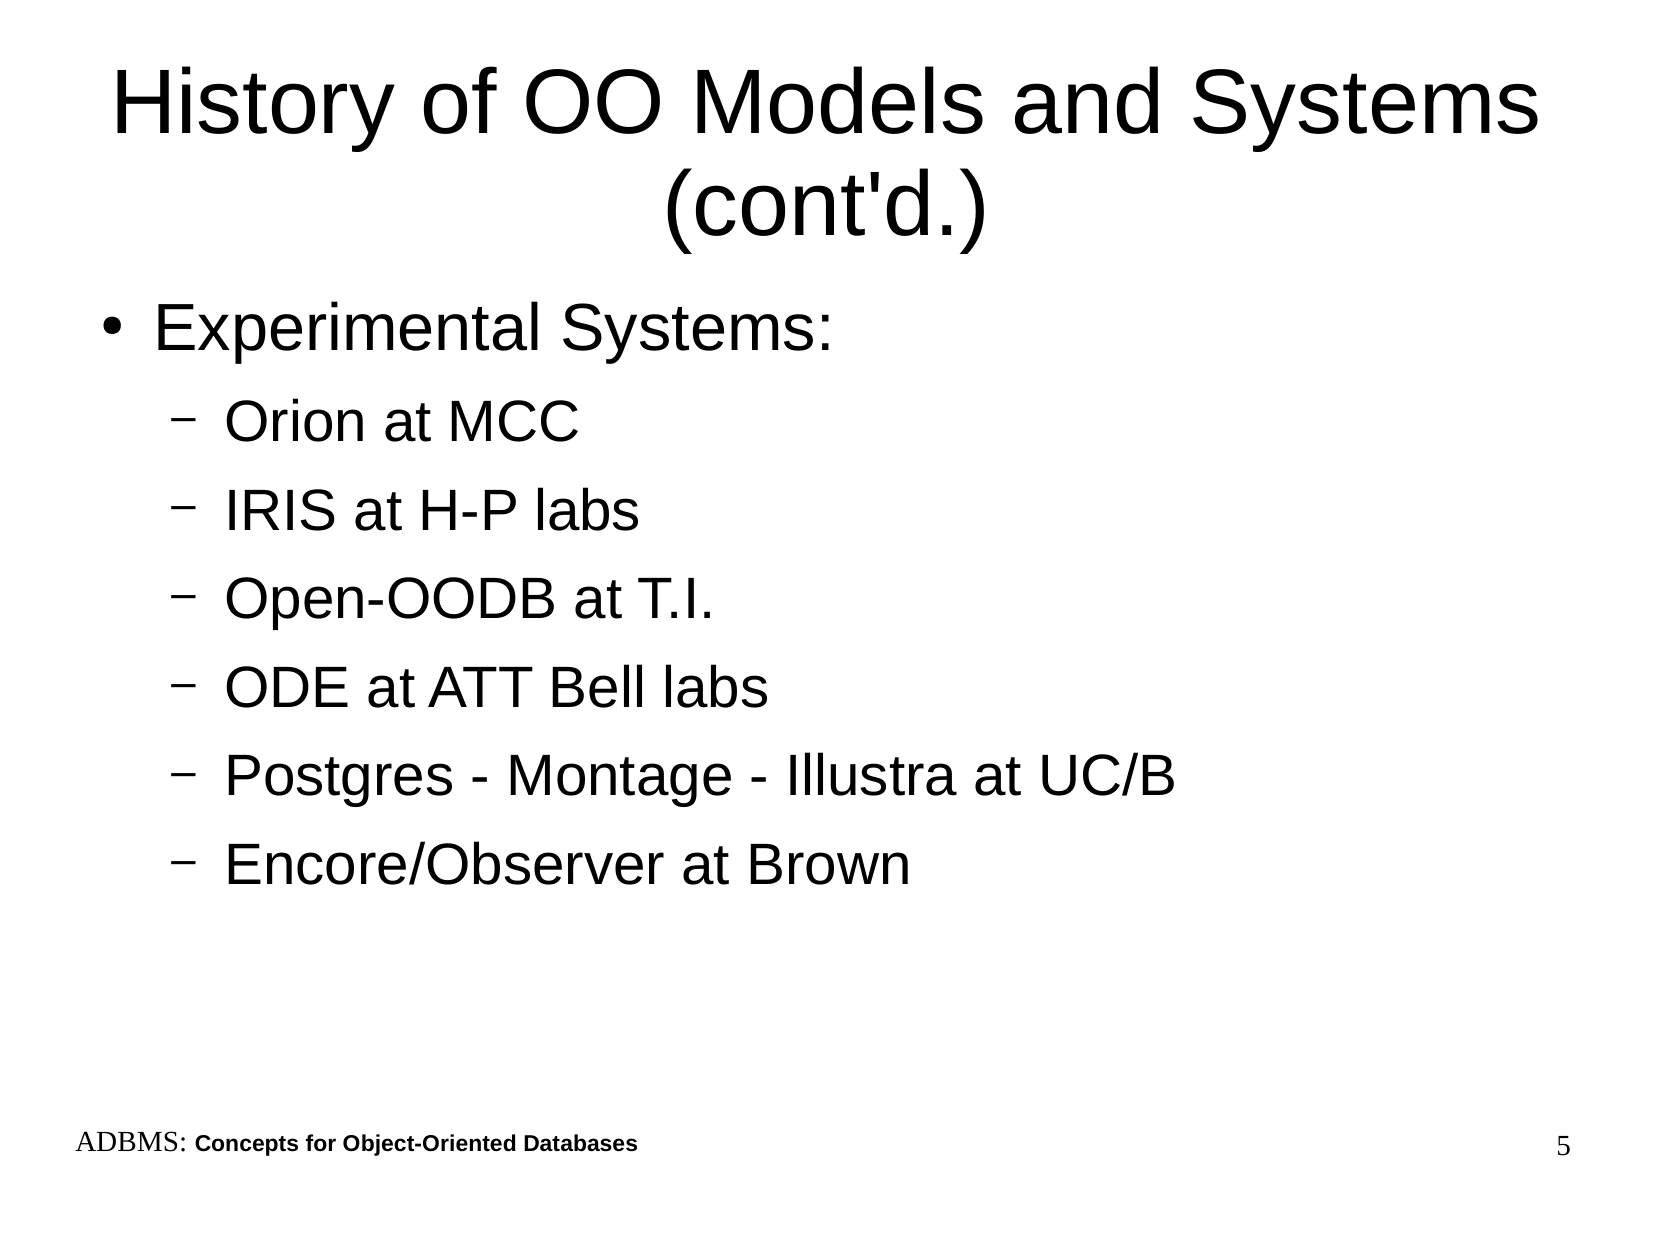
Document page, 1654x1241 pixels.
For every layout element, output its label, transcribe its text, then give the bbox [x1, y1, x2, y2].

list Experimental Systems: Orion at MCC IRIS at H-P labs Open-OODB at T.I. ODE at ATT Bell labs Postgres - Montage - Illustra at UC/B Encore/Observer at Brown [82, 290, 1571, 1010]
title History of OO Models and Systems (cont'd.) [82, 49, 1571, 257]
